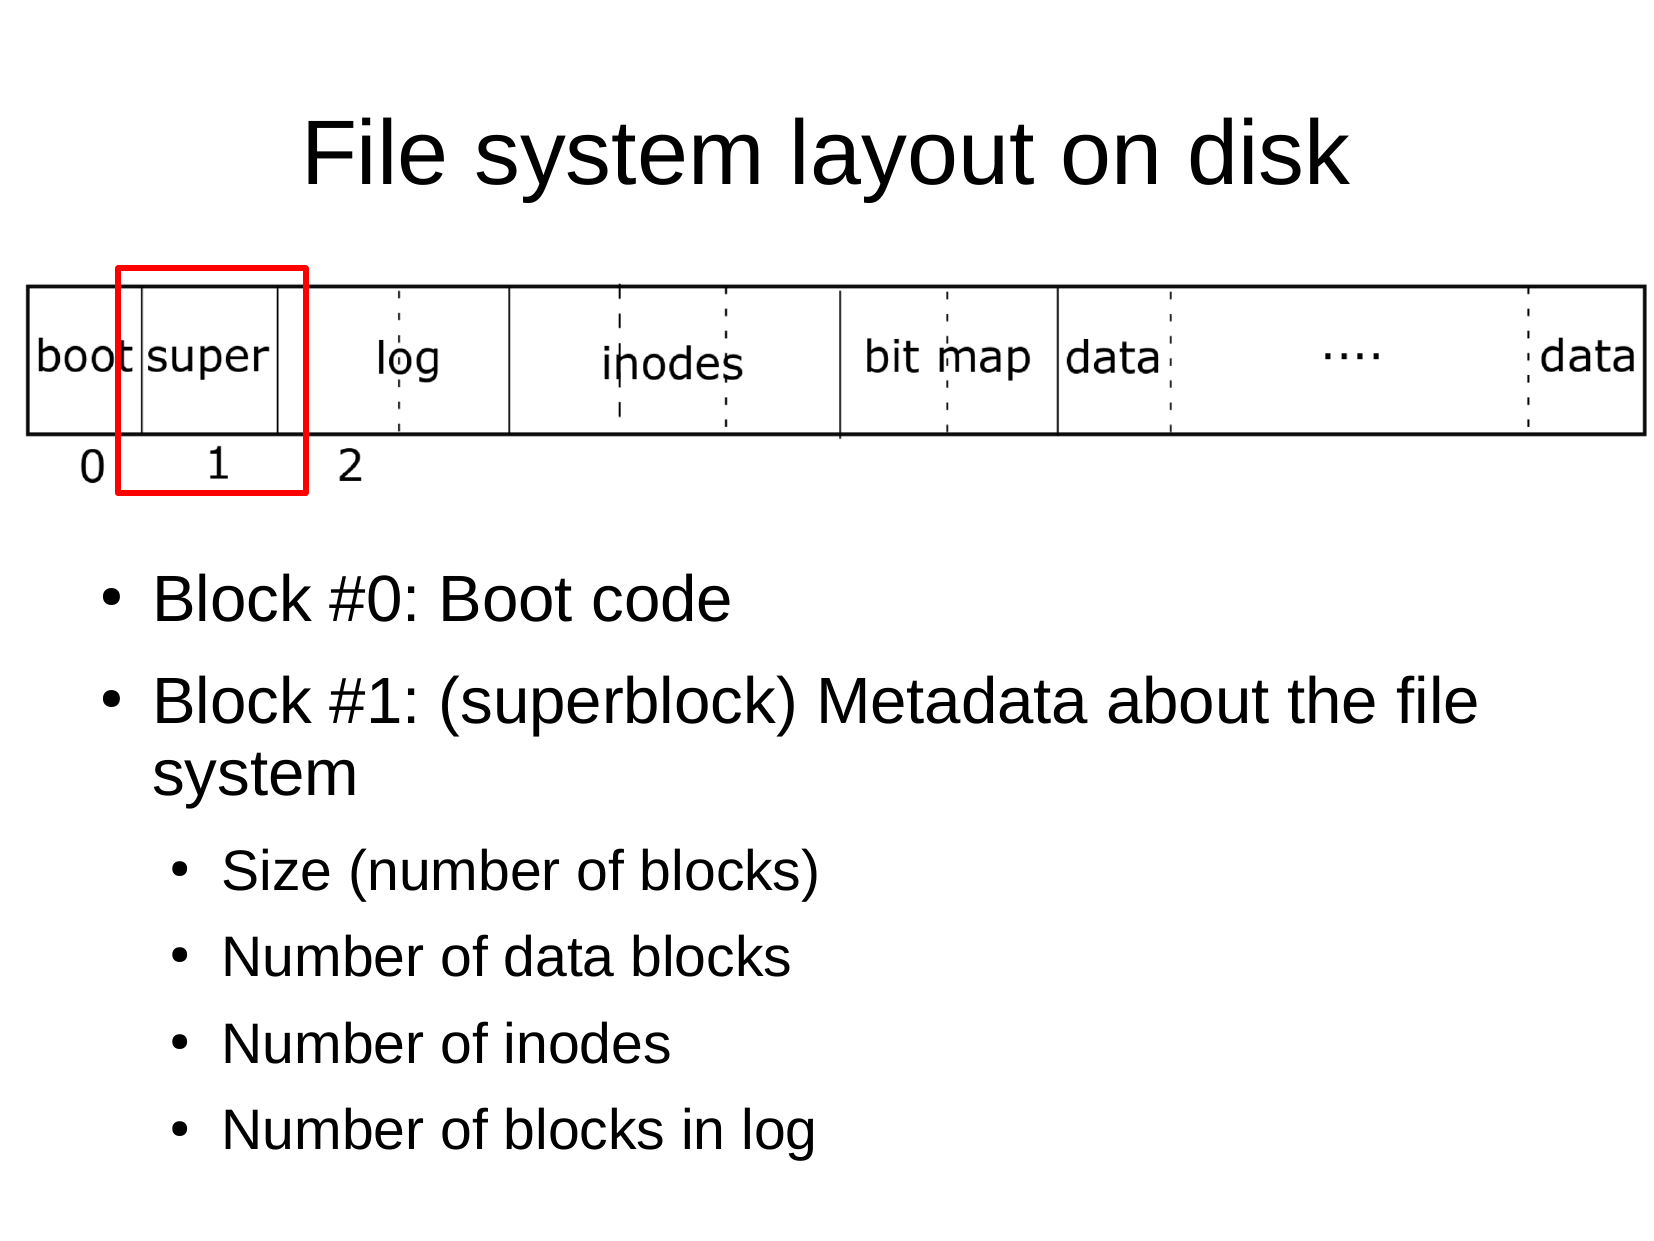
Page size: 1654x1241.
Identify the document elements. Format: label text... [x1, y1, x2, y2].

list Block #0: Boot code Block #1: (superblock) Metadata about the file system Size (number of blocks) Number of data blocks Number of inodes Number of blocks in log [82, 562, 1571, 1163]
picture [4, 263, 1654, 496]
picture [121, 271, 303, 490]
title File system layout on disk [82, 49, 1571, 257]
